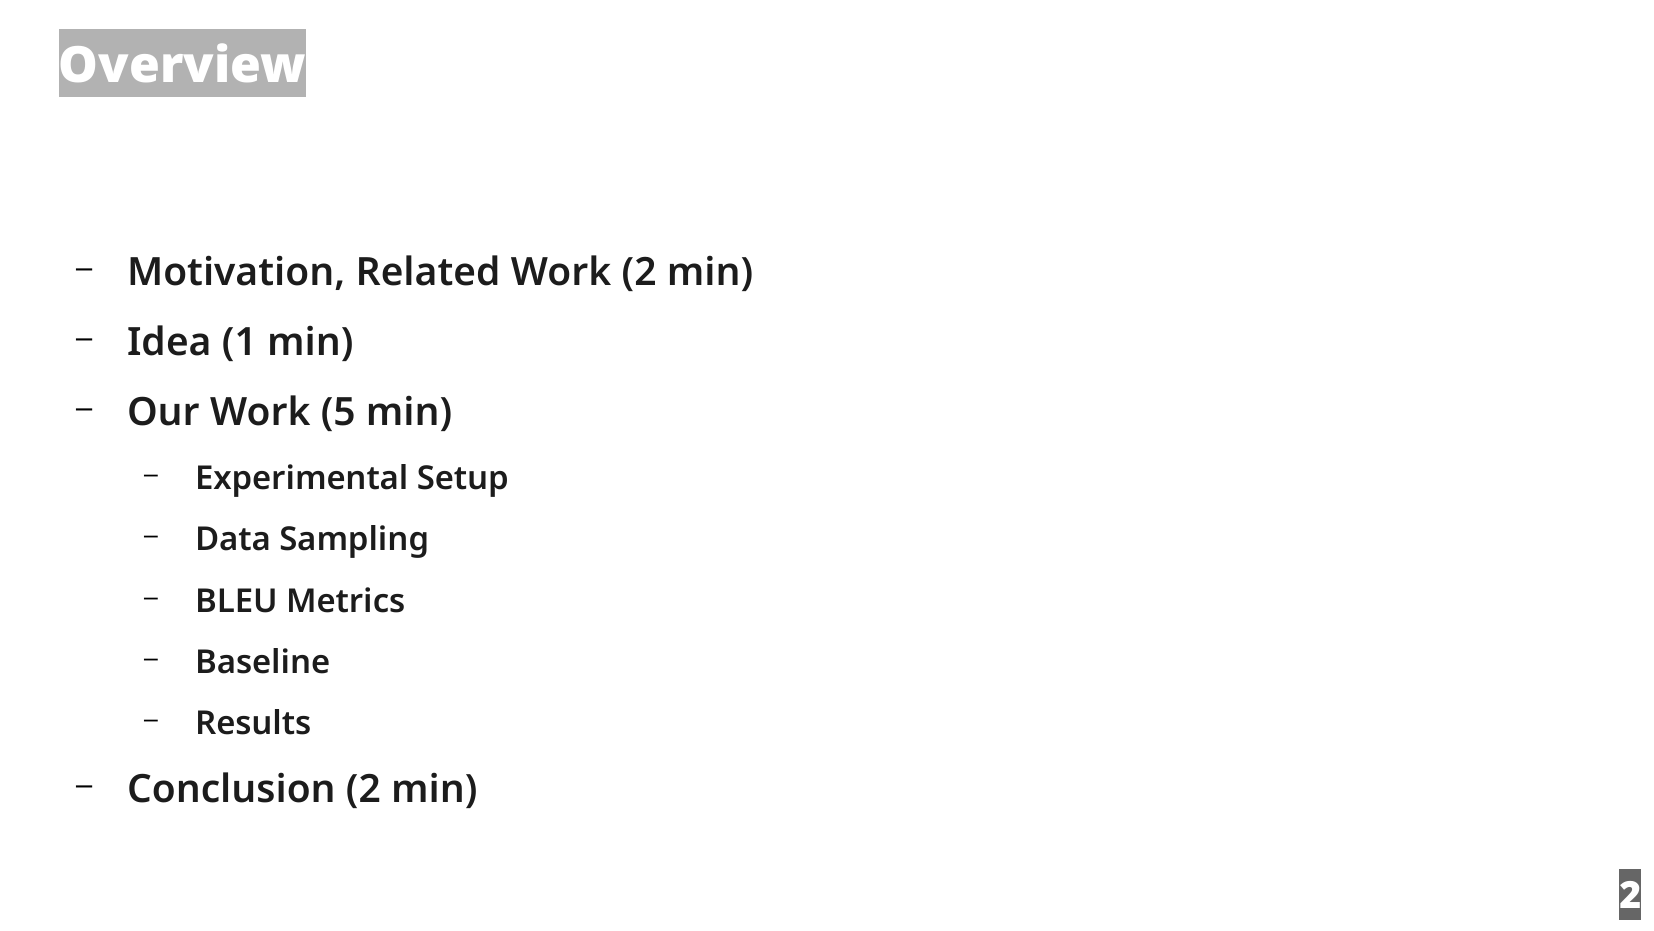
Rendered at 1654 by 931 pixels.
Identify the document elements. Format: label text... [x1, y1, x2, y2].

title Overview [59, 0, 1595, 98]
list Motivation, Related Work (2 min) Idea (1 min) Our Work (5 min) Experimental Setup Data Sampling BLEU Metrics Baseline Results Conclusion (2 min) [59, 243, 1565, 820]
